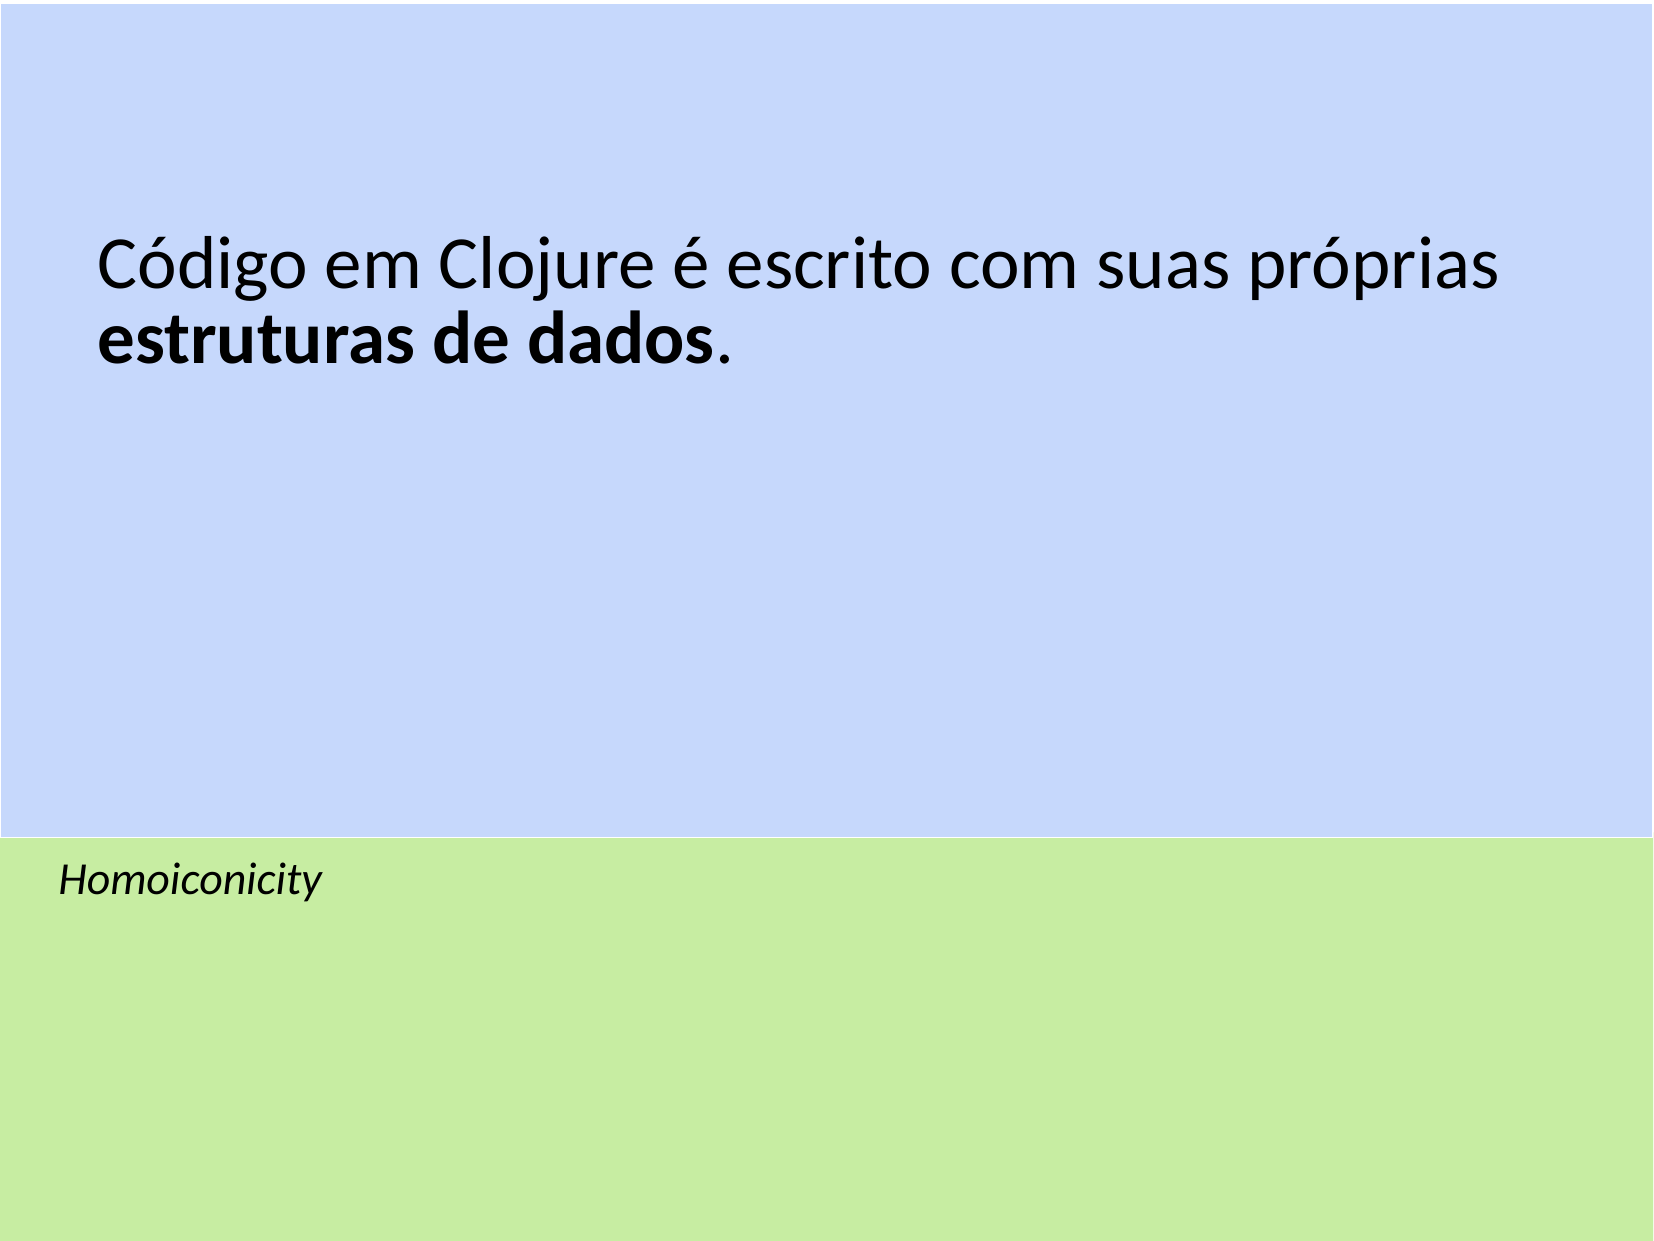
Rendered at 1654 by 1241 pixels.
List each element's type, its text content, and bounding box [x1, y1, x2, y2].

text_box Código em Clojure é escrito com suas próprias estruturas de dados. [82, 224, 1548, 574]
text_box Homoiconicity [43, 852, 377, 914]
